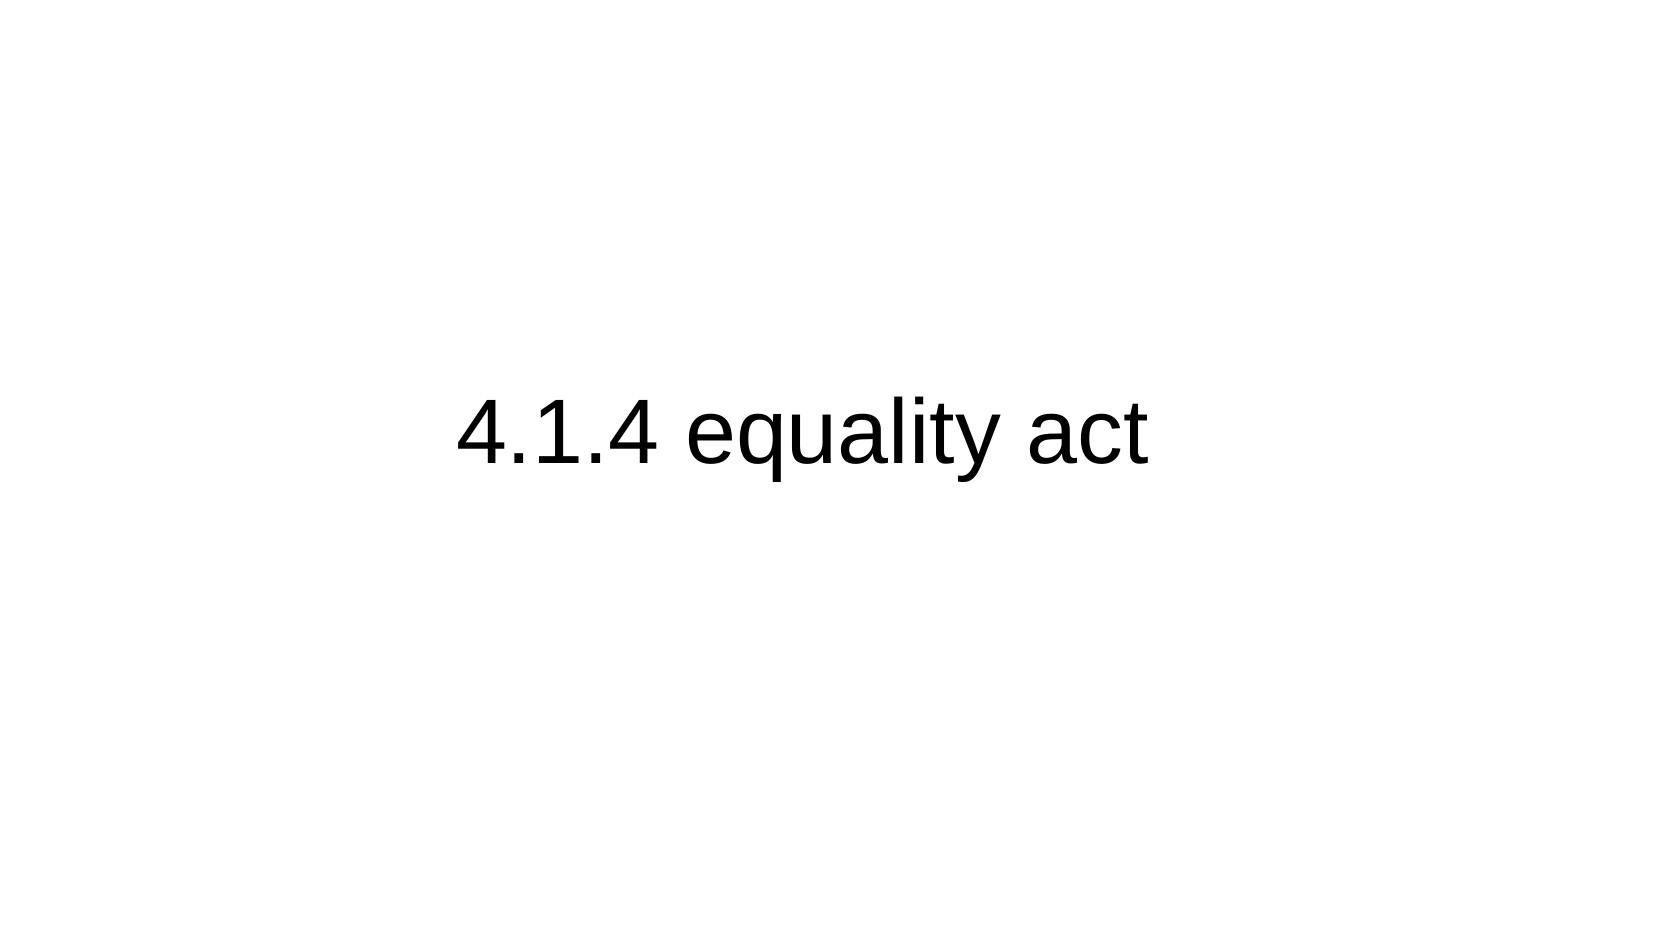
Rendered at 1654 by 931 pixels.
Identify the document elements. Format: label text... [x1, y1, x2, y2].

title 4.1.4 equality act [59, 354, 1548, 510]
